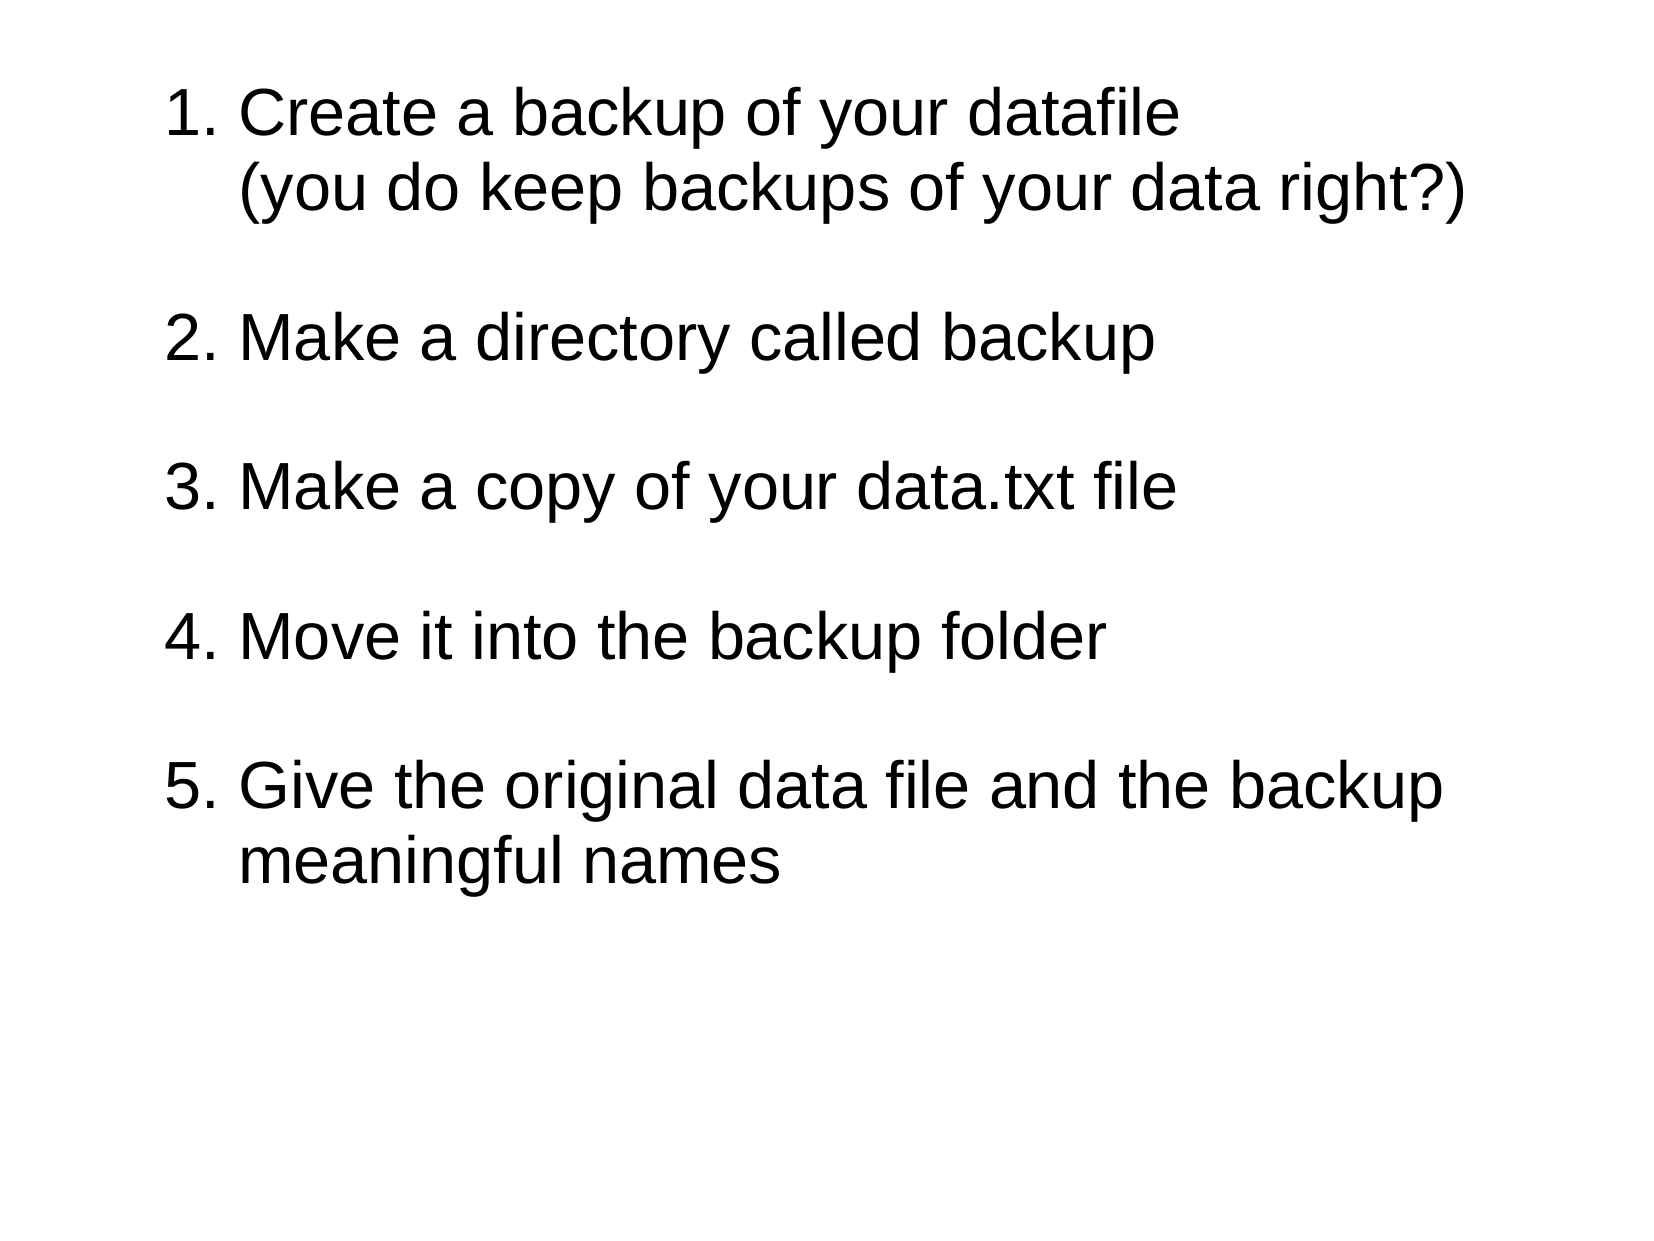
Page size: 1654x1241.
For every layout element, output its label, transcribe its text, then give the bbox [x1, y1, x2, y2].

text_box 1. Create a backup of your datafile (you do keep backups of your data right?) 2. Make a directory called backup 3. Make a copy of your data.txt file 4. Move it into the backup folder 5. Give the original data file and the backup meaningful names [150, 67, 1561, 906]
